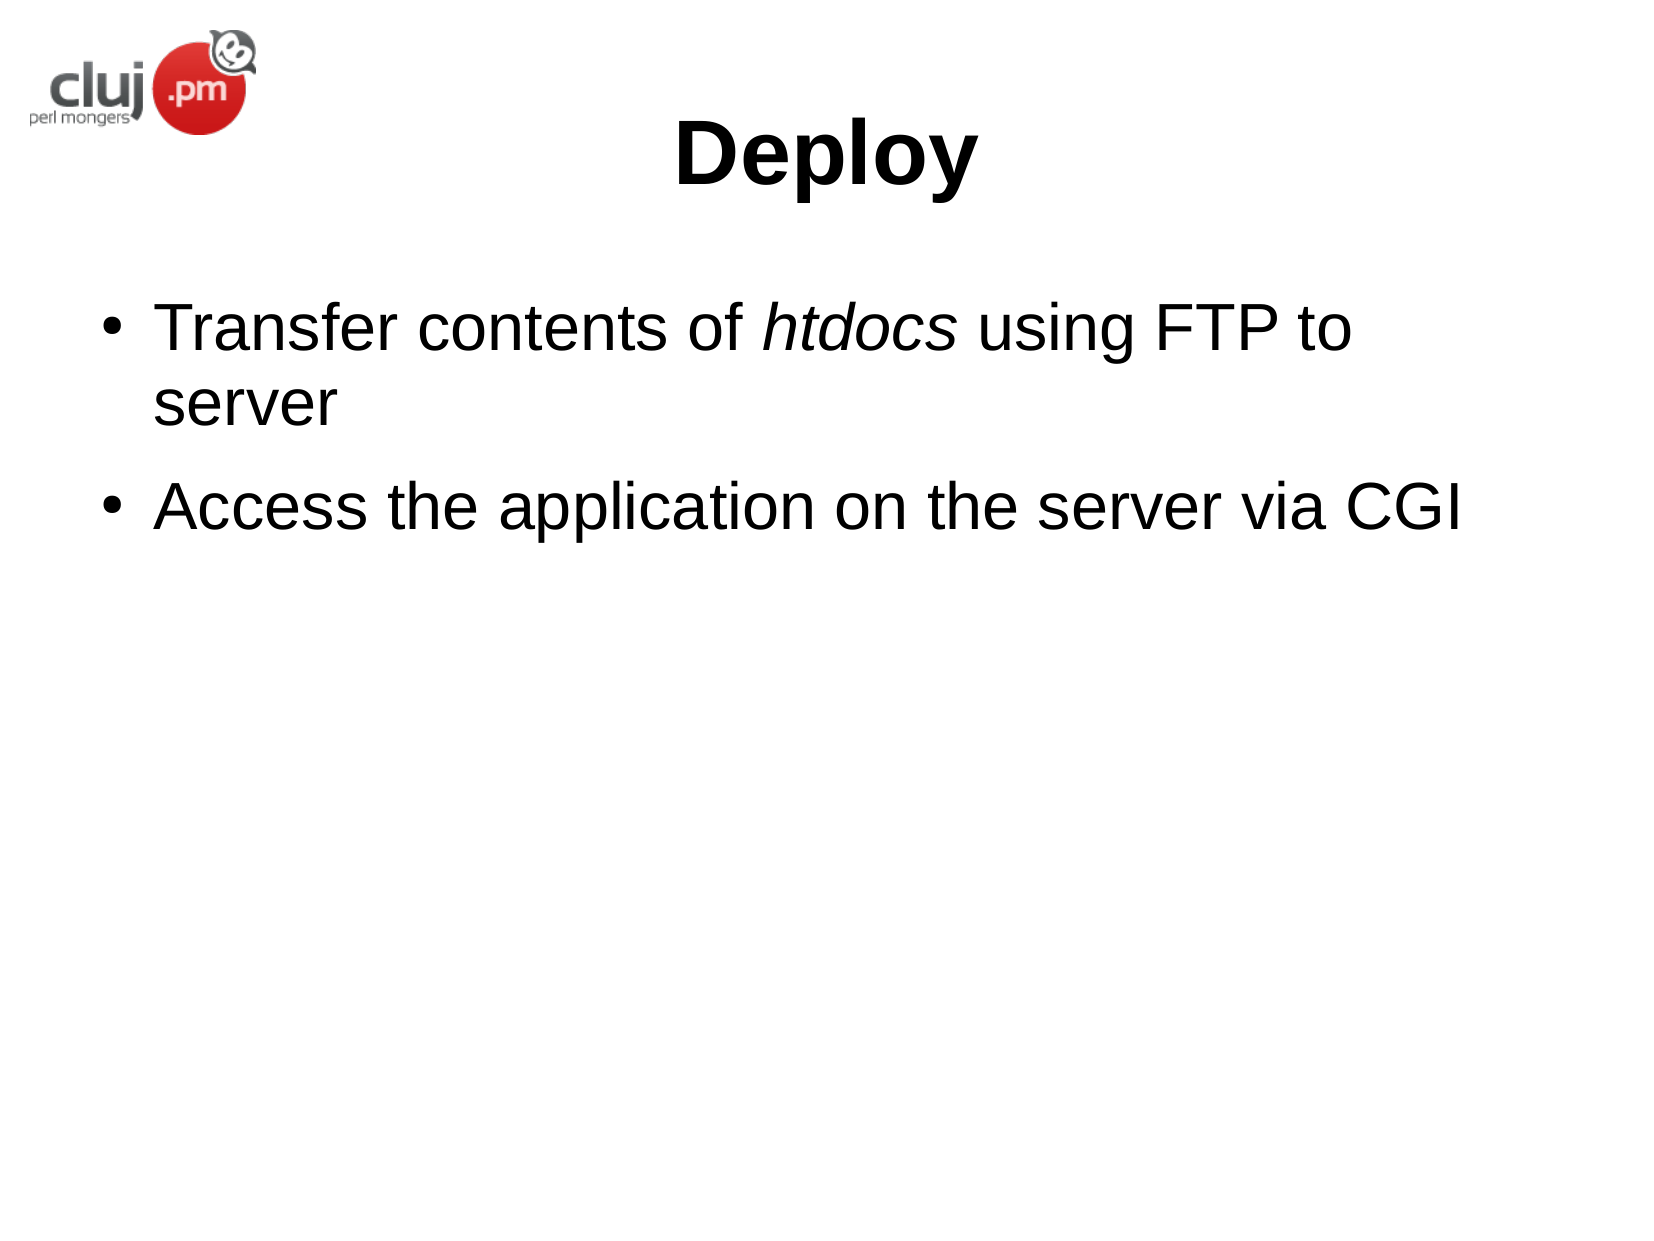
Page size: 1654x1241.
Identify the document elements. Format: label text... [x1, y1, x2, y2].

title Deploy [82, 49, 1571, 257]
list Transfer contents of htdocs using FTP to server Access the application on the server via CGI [82, 290, 1538, 1010]
picture [30, 30, 256, 135]
